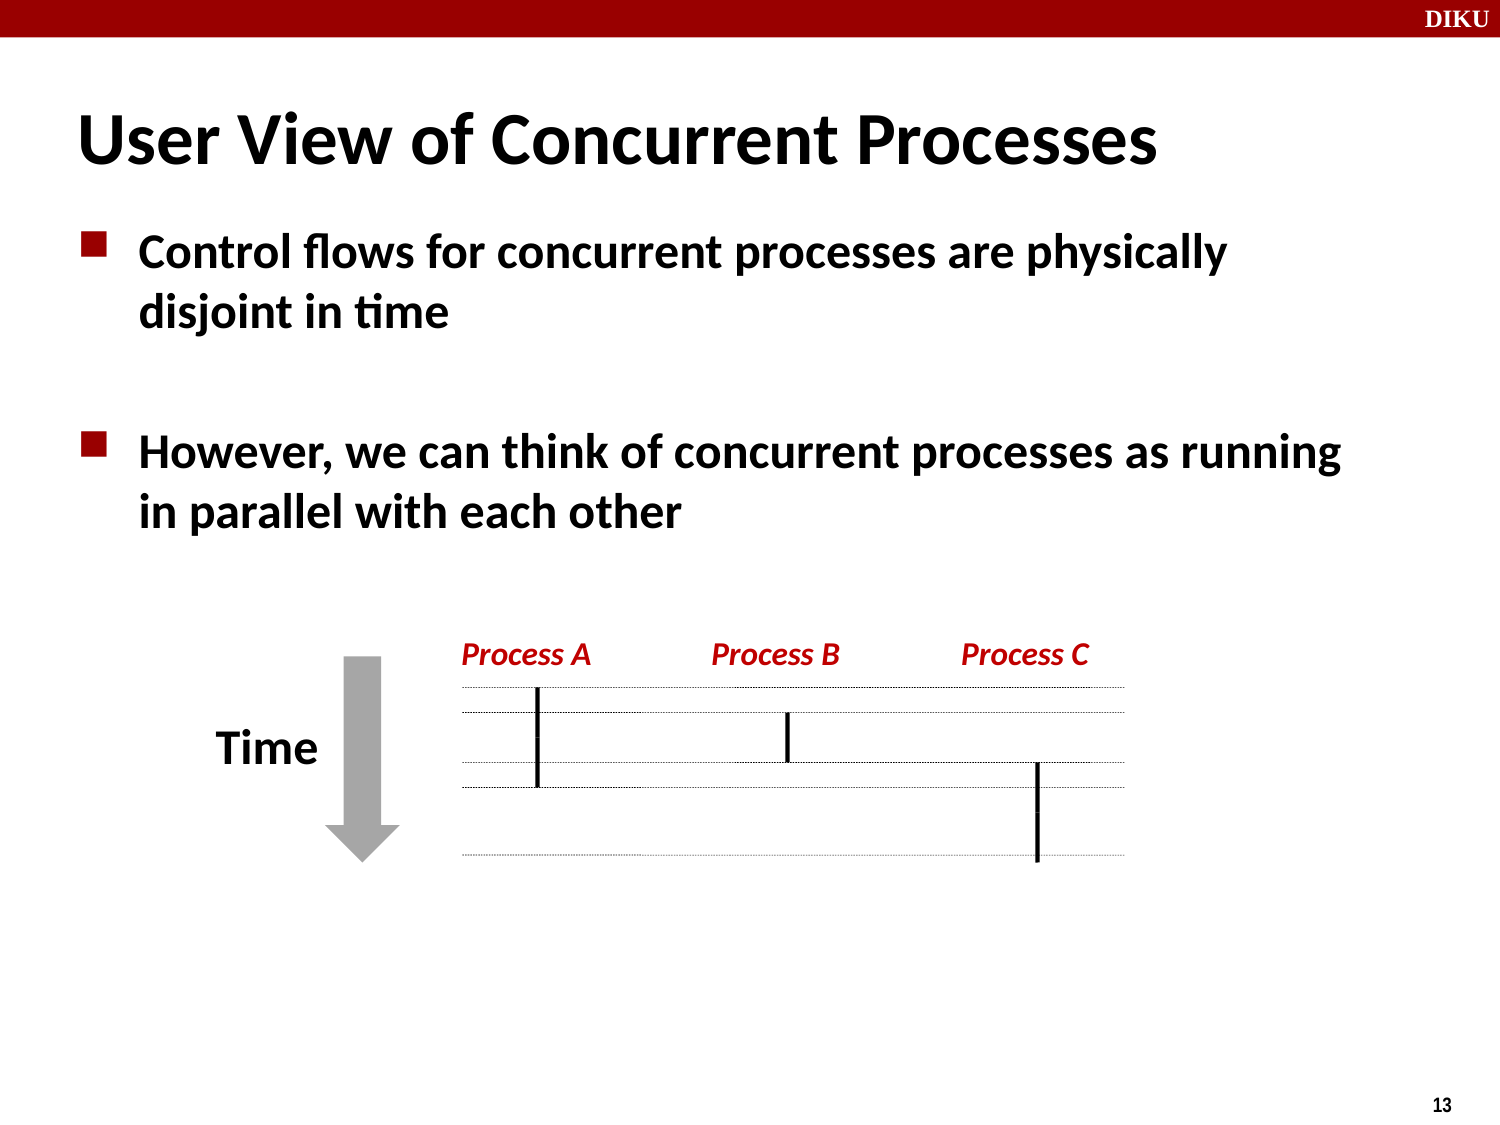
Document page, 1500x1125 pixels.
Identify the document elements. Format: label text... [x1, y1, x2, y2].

title User View of Concurrent Processes [62, 87, 1450, 182]
text_box Time [200, 707, 334, 783]
text_box Process B [696, 624, 855, 680]
list Control flows for concurrent processes are physically disjoint in time However, we can think of concurrent processes as running in parallel with each other [67, 210, 1363, 538]
text_box Process C [946, 624, 1104, 680]
text_box Process A [446, 624, 607, 680]
text_box [324, 656, 400, 863]
